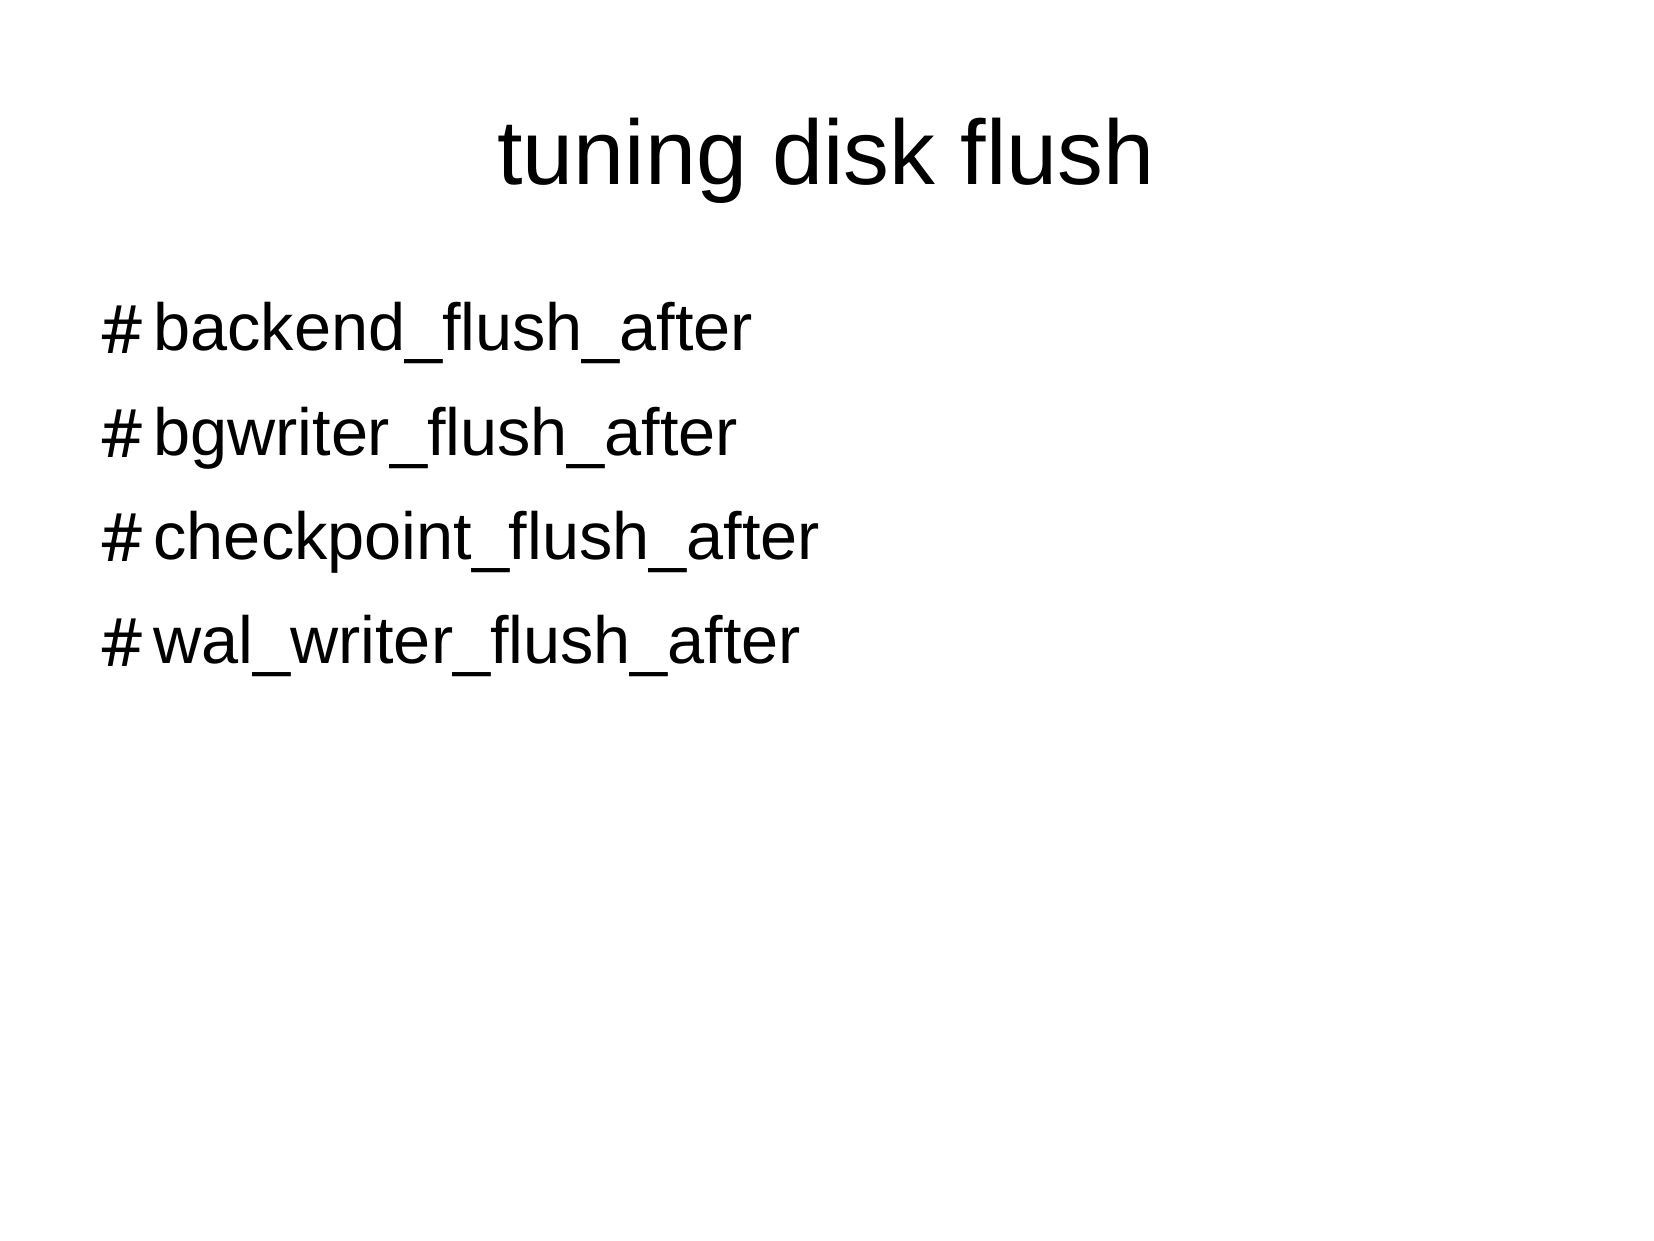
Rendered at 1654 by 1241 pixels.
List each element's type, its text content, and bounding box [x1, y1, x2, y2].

list backend_flush_after bgwriter_flush_after checkpoint_flush_after wal_writer_flush_after [82, 290, 1571, 1109]
title tuning disk flush [82, 49, 1571, 257]
